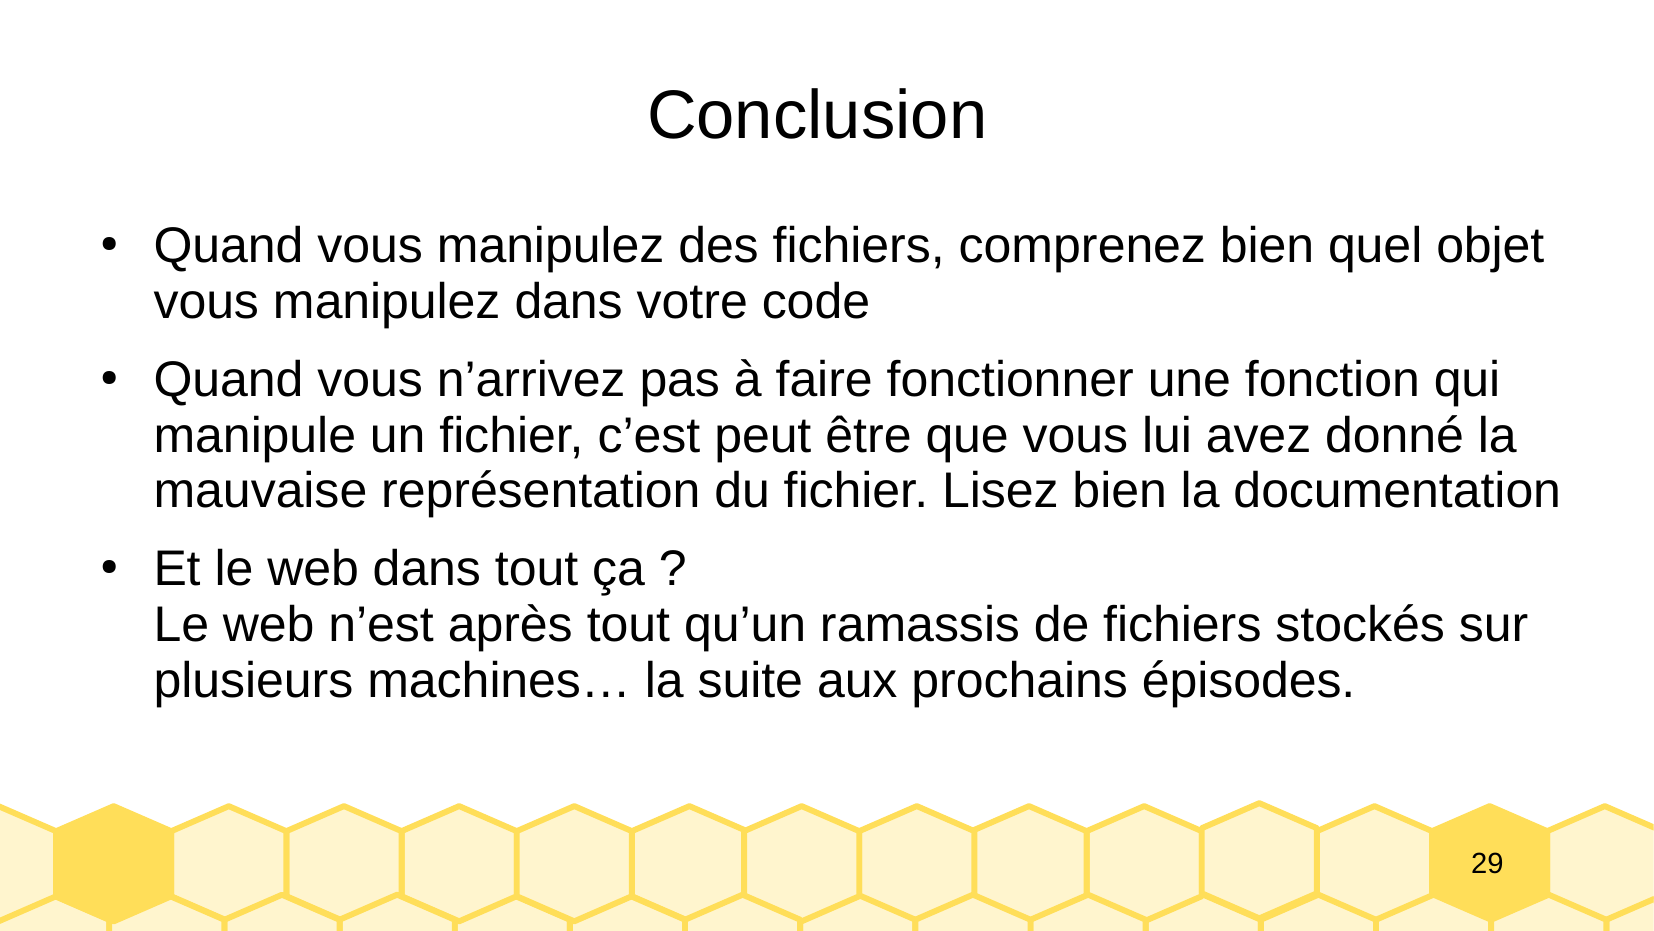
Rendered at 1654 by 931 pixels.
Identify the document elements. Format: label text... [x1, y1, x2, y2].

title Conclusion [82, 37, 1571, 193]
list Quand vous manipulez des fichiers, comprenez bien quel objet vous manipulez dans votre code Quand vous n’arrivez pas à faire fonctionner une fonction qui manipule un fichier, c’est peut être que vous lui avez donné la mauvaise représentation du fichier. Lisez bien la documentation Et le web dans tout ça ? Le web n’est après tout qu’un ramassis de fichiers stockés sur plusieurs machines… la suite aux prochains épisodes. [82, 217, 1571, 758]
